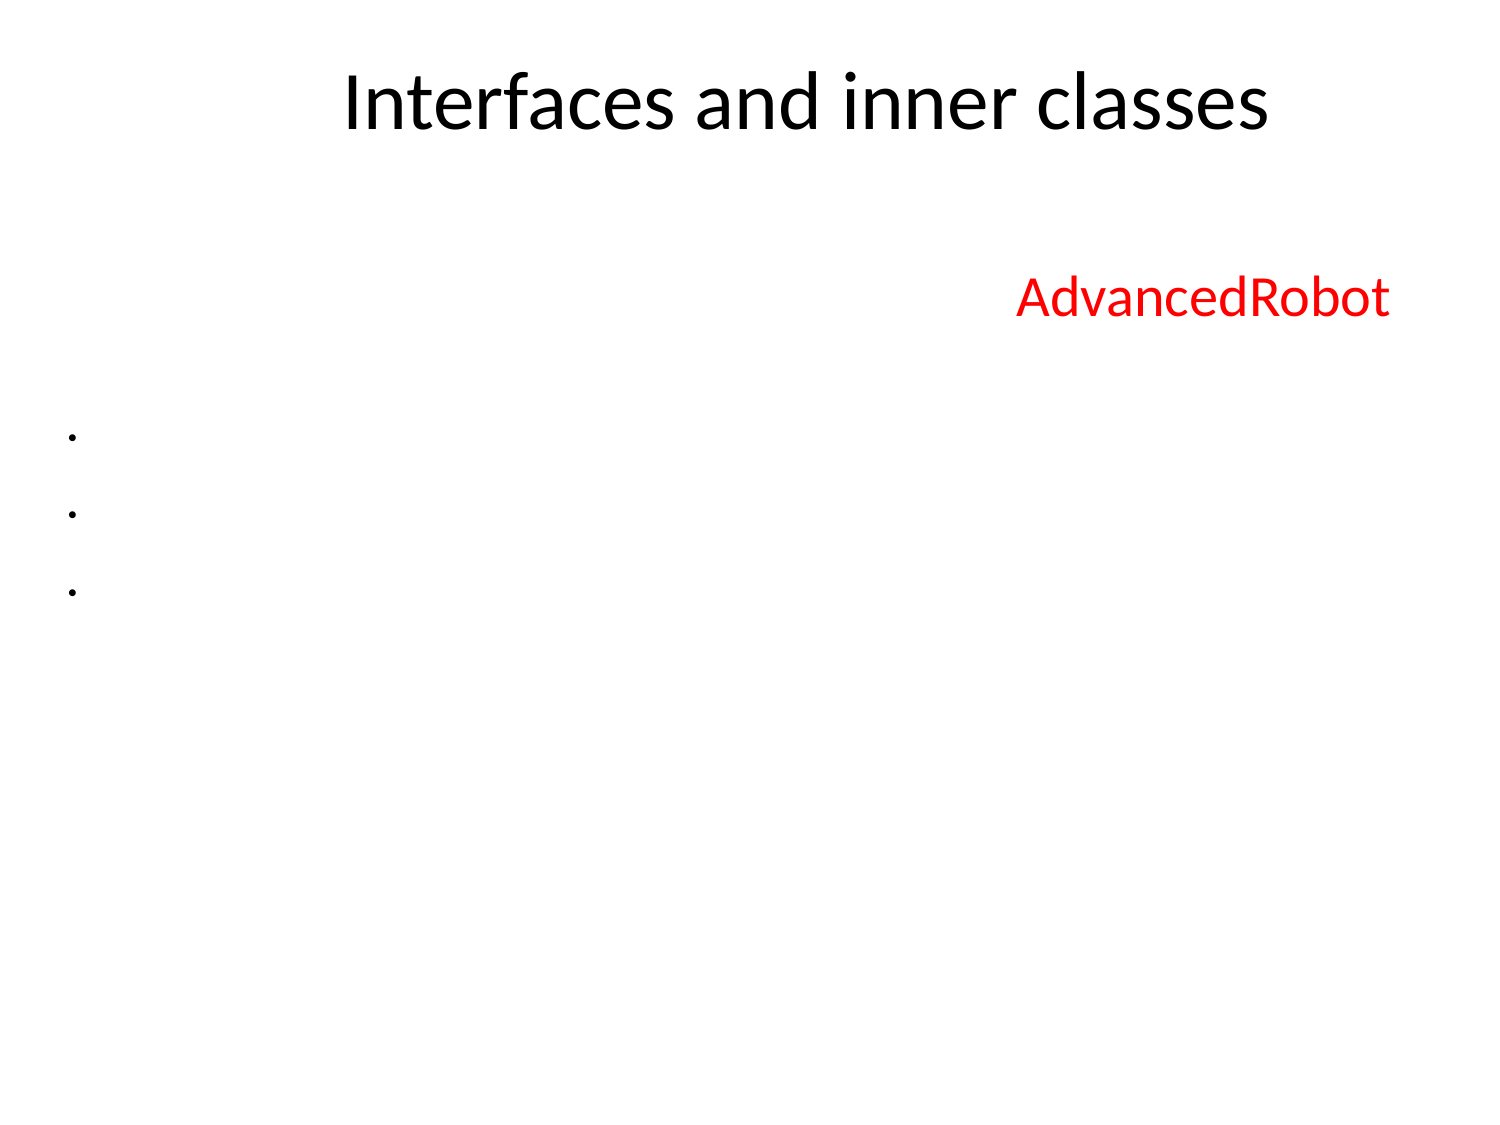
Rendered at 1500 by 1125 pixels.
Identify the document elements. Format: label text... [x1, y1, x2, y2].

text_box The three key new features provided by AdvancedRobot are the ability to: Carry out multiple movements simultaneously Decide on the robot's action or strategy at every clock tick Define and handle custom events [53, 243, 1471, 823]
title Interfaces and inner classes [112, 31, 1500, 228]
